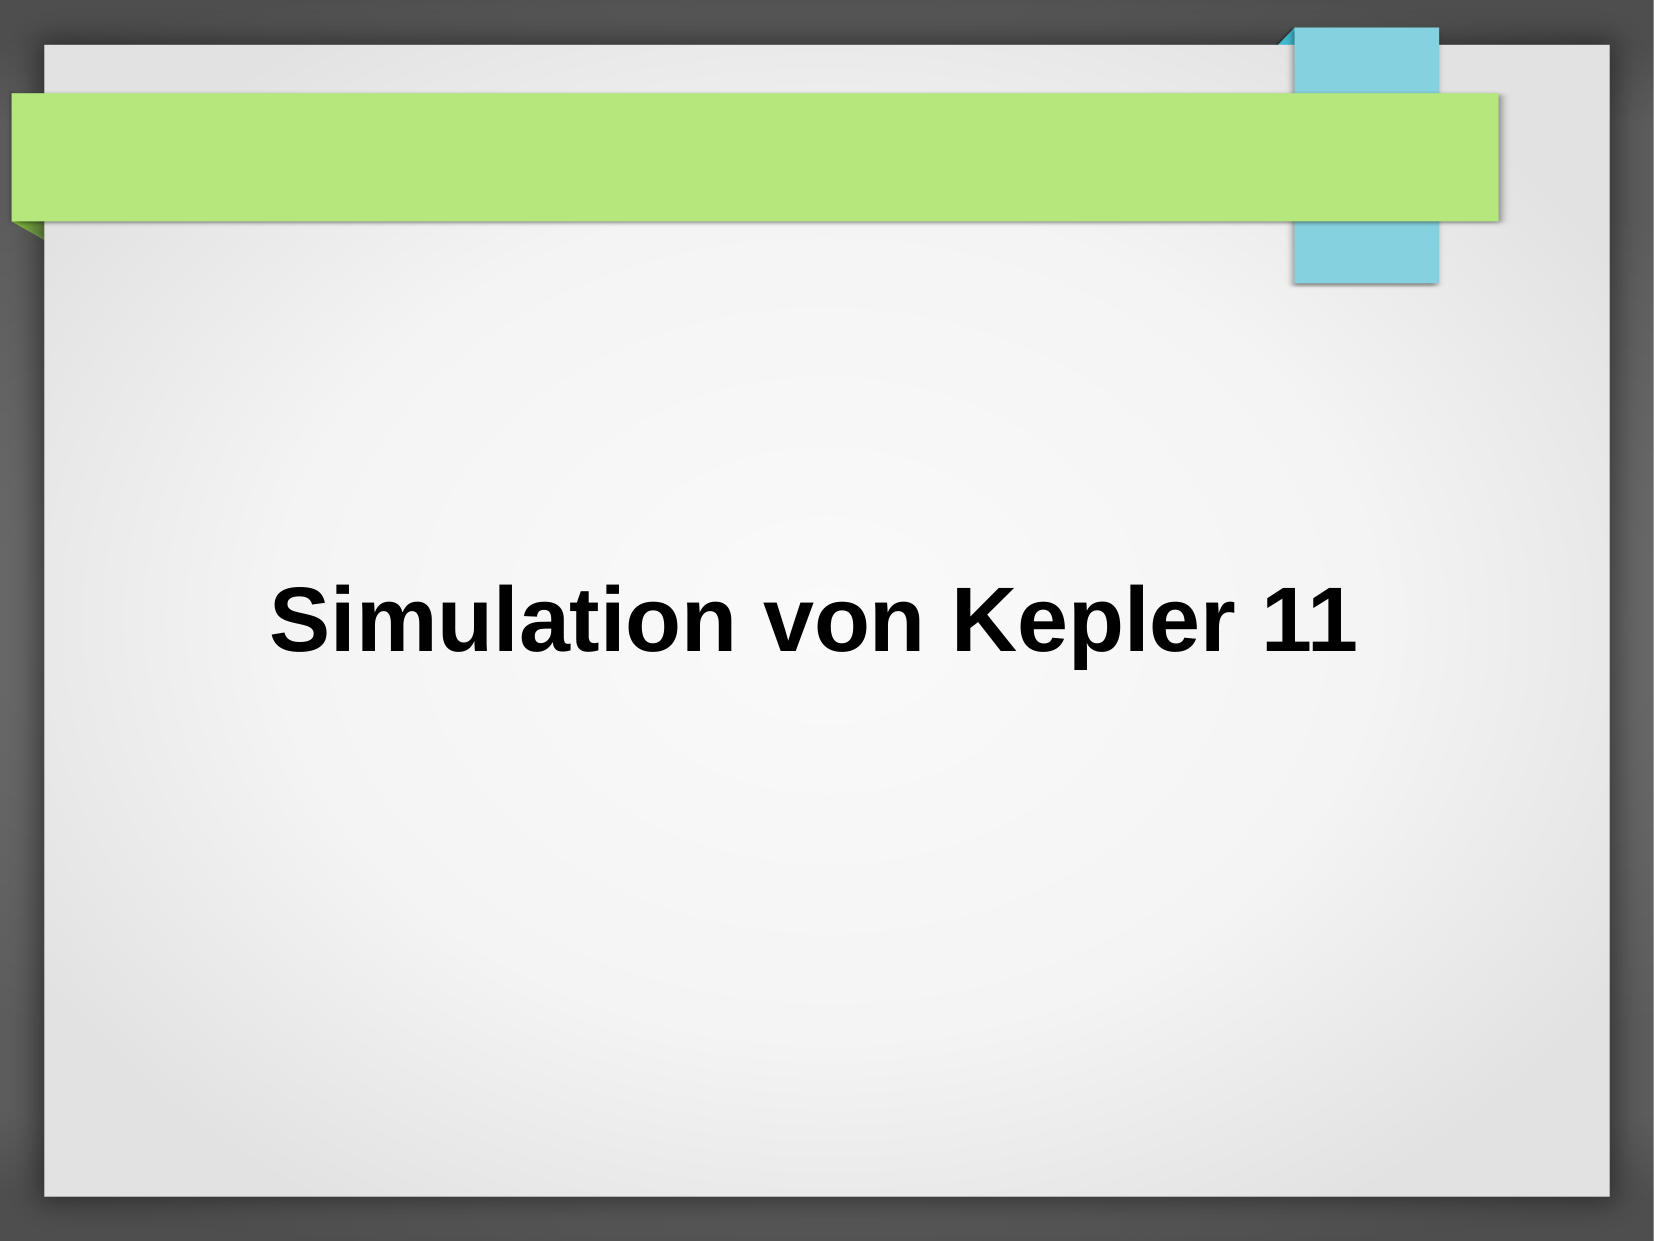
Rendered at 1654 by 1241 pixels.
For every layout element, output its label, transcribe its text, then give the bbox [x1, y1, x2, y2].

subtitle Simulation von Kepler 11 [82, 94, 1548, 1146]
picture [0, 0, 1654, 1241]
